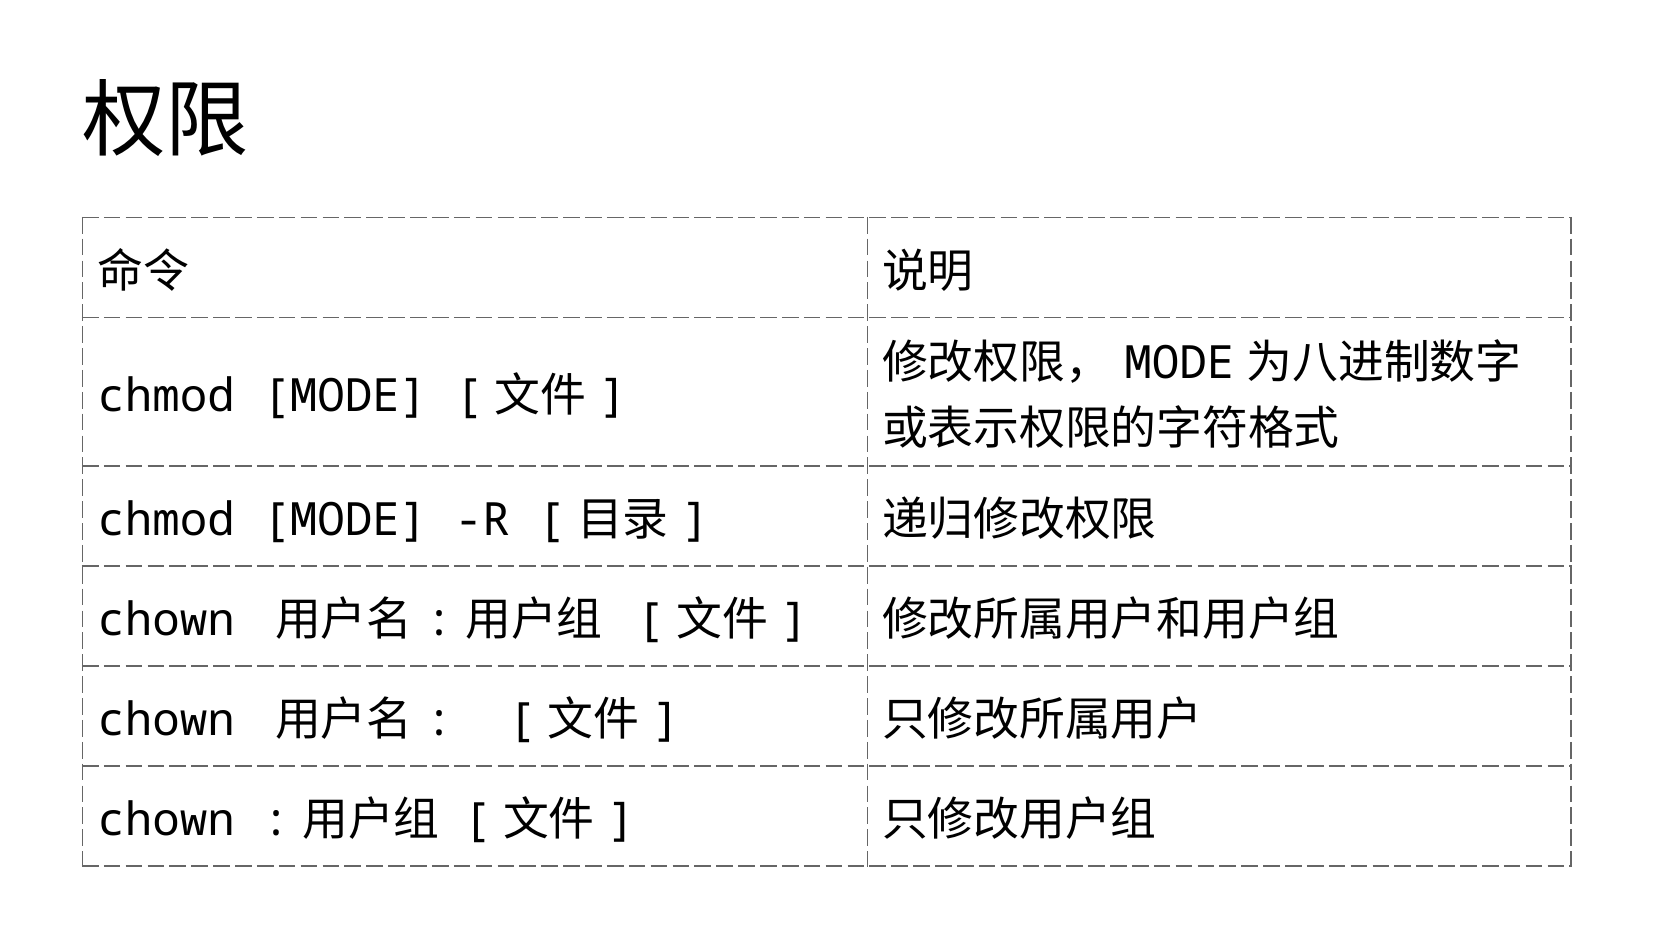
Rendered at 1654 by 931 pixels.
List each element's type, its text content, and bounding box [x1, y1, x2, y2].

table_header 说明 [868, 218, 1571, 318]
table_cell 只修改用户组 [868, 766, 1571, 866]
table_cell chmod [MODE] [文件] [83, 318, 868, 466]
table_cell chown 用户名: [文件] [83, 666, 868, 766]
table_header 命令 [83, 218, 868, 318]
table_cell 修改所属用户和用户组 [868, 566, 1571, 666]
table_cell 递归修改权限 [868, 466, 1571, 566]
title 权限 [82, 37, 1571, 189]
table_cell chown :用户组 [文件] [83, 766, 868, 866]
table_cell chmod [MODE] -R [目录] [83, 466, 868, 566]
table_cell 修改权限，MODE为八进制数字或表示权限的字符格式 [868, 318, 1571, 466]
table_cell chown 用户名:用户组 [文件] [83, 566, 868, 666]
table_cell 只修改所属用户 [868, 666, 1571, 766]
